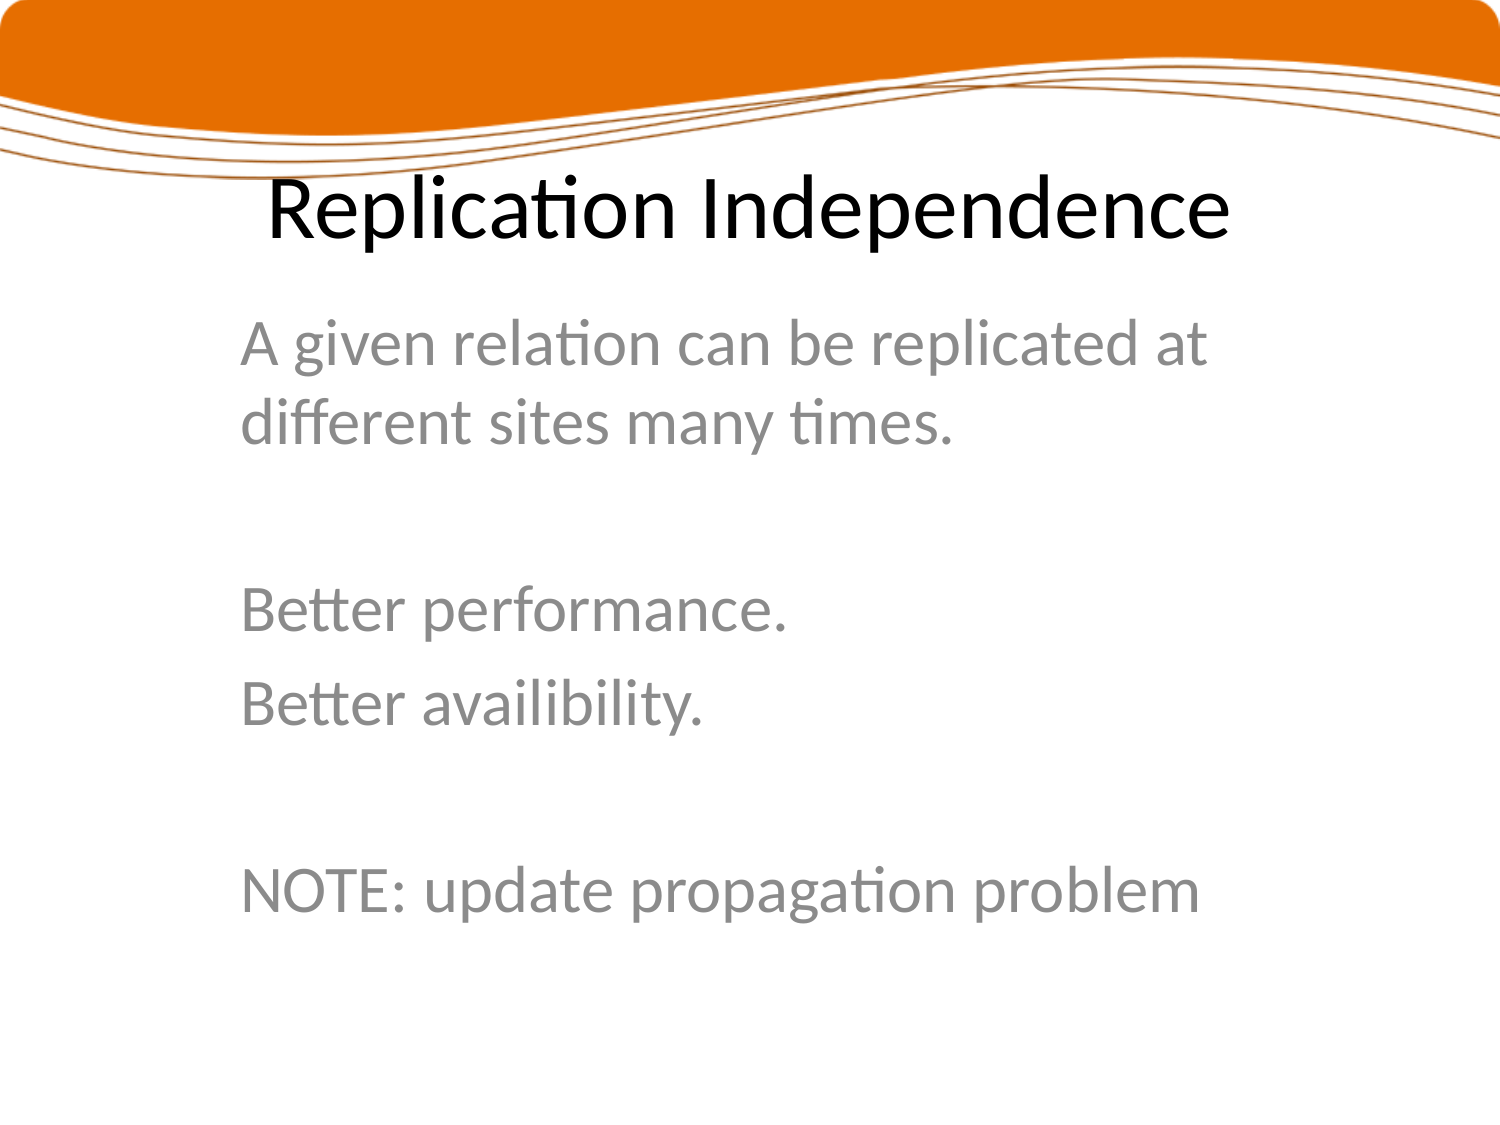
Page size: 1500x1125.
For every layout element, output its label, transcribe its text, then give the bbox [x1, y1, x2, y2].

picture [0, 0, 1500, 180]
subtitle A given relation can be replicated at different sites many times. Better performance. Better availibility. NOTE: update propagation problem [225, 290, 1275, 988]
title Replication Independence [75, 125, 1425, 279]
